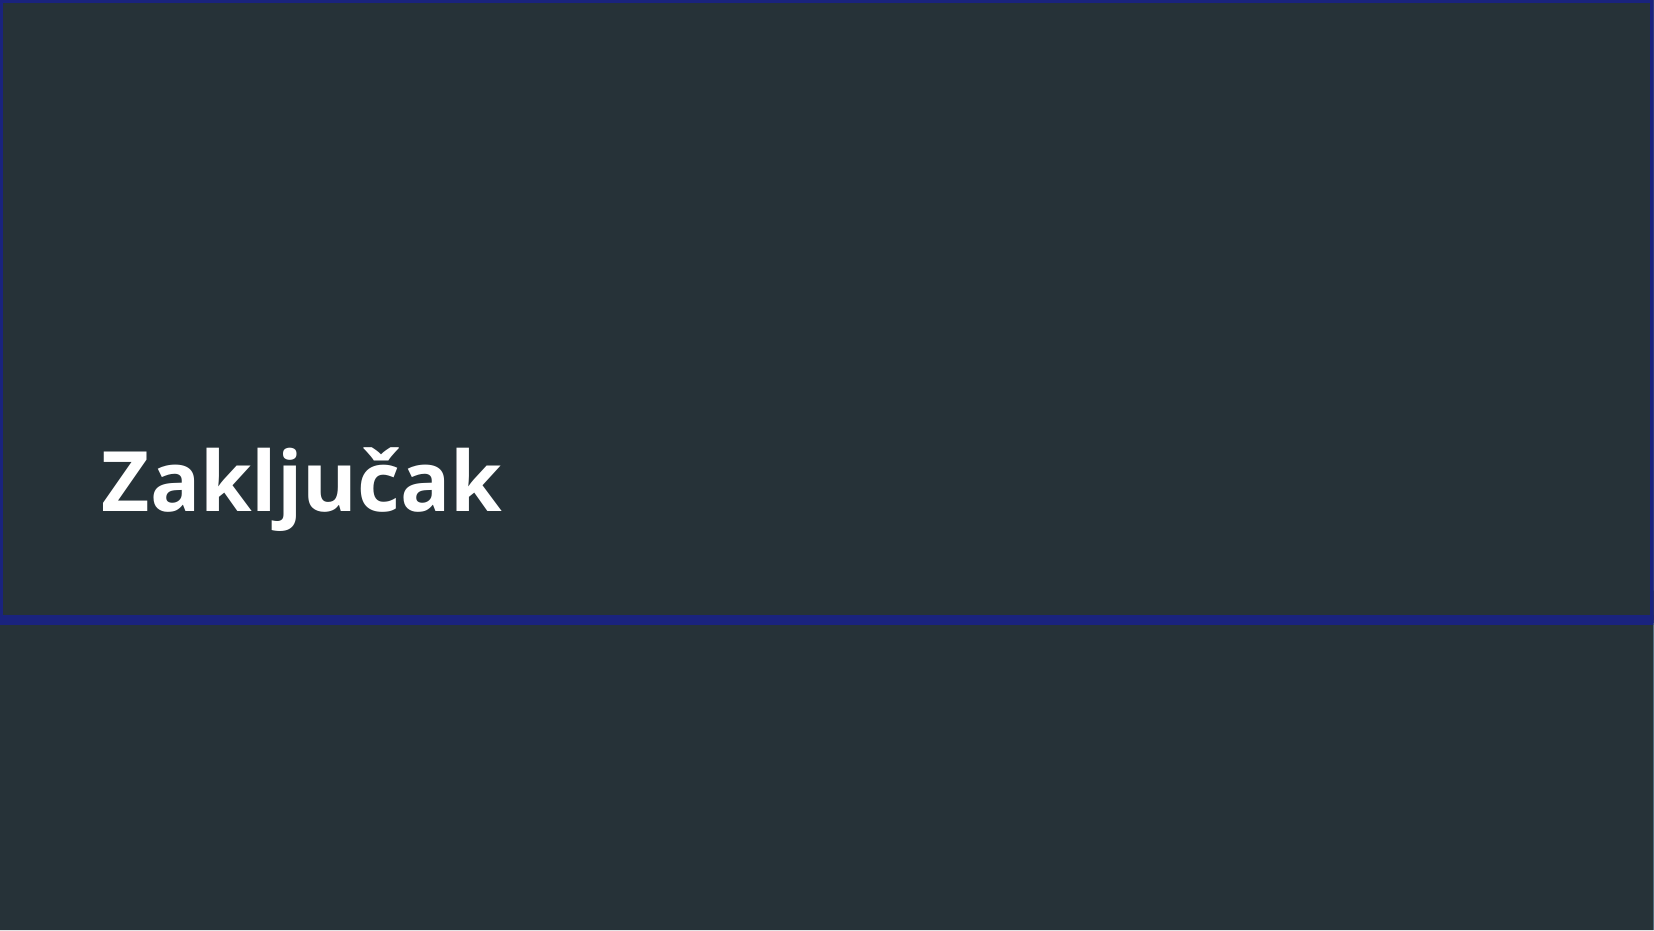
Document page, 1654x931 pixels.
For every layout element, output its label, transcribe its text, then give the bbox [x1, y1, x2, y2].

text_box Zaključak [87, 395, 1104, 546]
